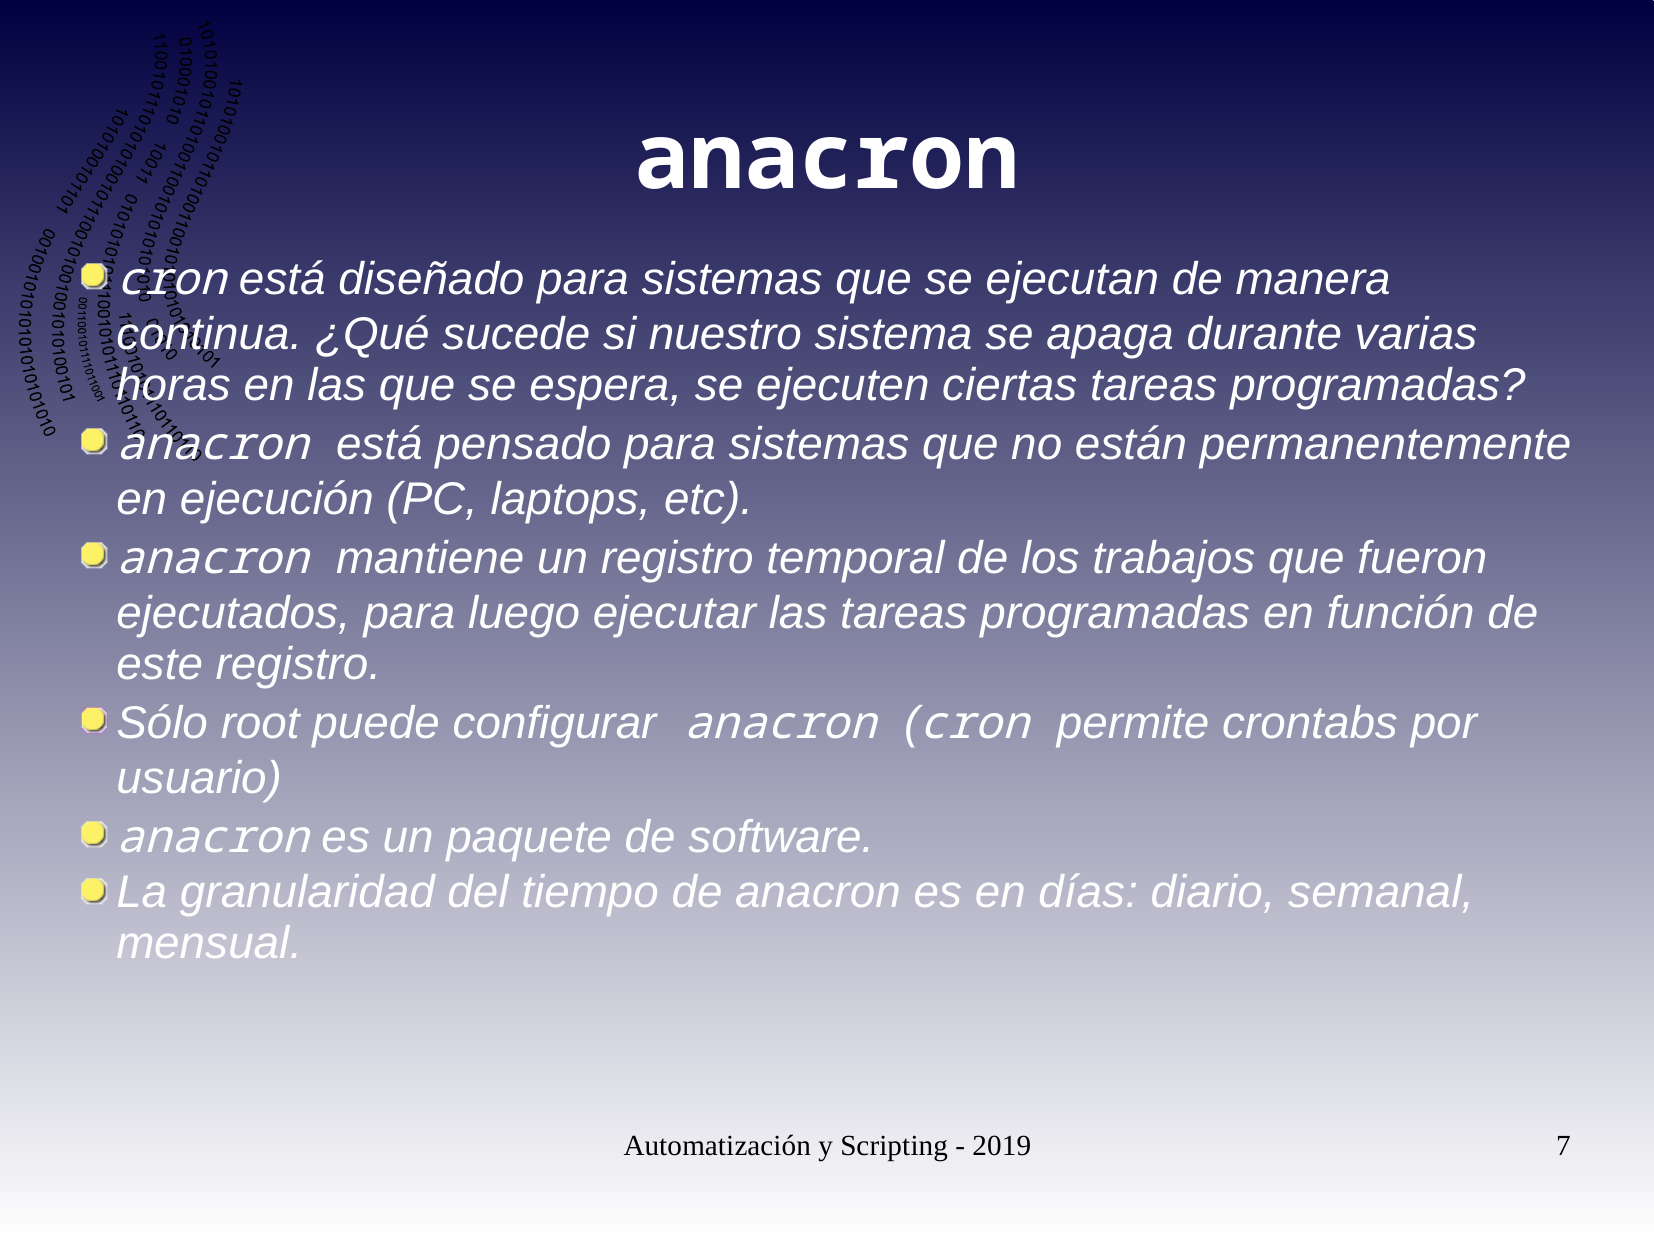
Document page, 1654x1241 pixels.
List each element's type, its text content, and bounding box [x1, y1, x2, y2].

picture [18, 20, 243, 461]
title anacron [243, 49, 1571, 237]
text_box cron está diseñado para sistemas que se ejecutan de manera continua. ¿Qué sucede si nuestro sistema se apaga durante varias horas en las que se espera, se ejecuten ciertas tareas programadas? anacron está pensado para sistemas que no están permanentemente en ejecución (PC, laptops, etc). anacron mantiene un registro temporal de los trabajos que fueron ejecutados, para luego ejecutar las tareas programadas en función de este registro. Sólo root puede configurar anacron (cron permite crontabs por usuario) anacron es un paquete de software. La granularidad del tiempo de anacron es en días: diario, semanal, mensual. [65, 237, 1588, 989]
